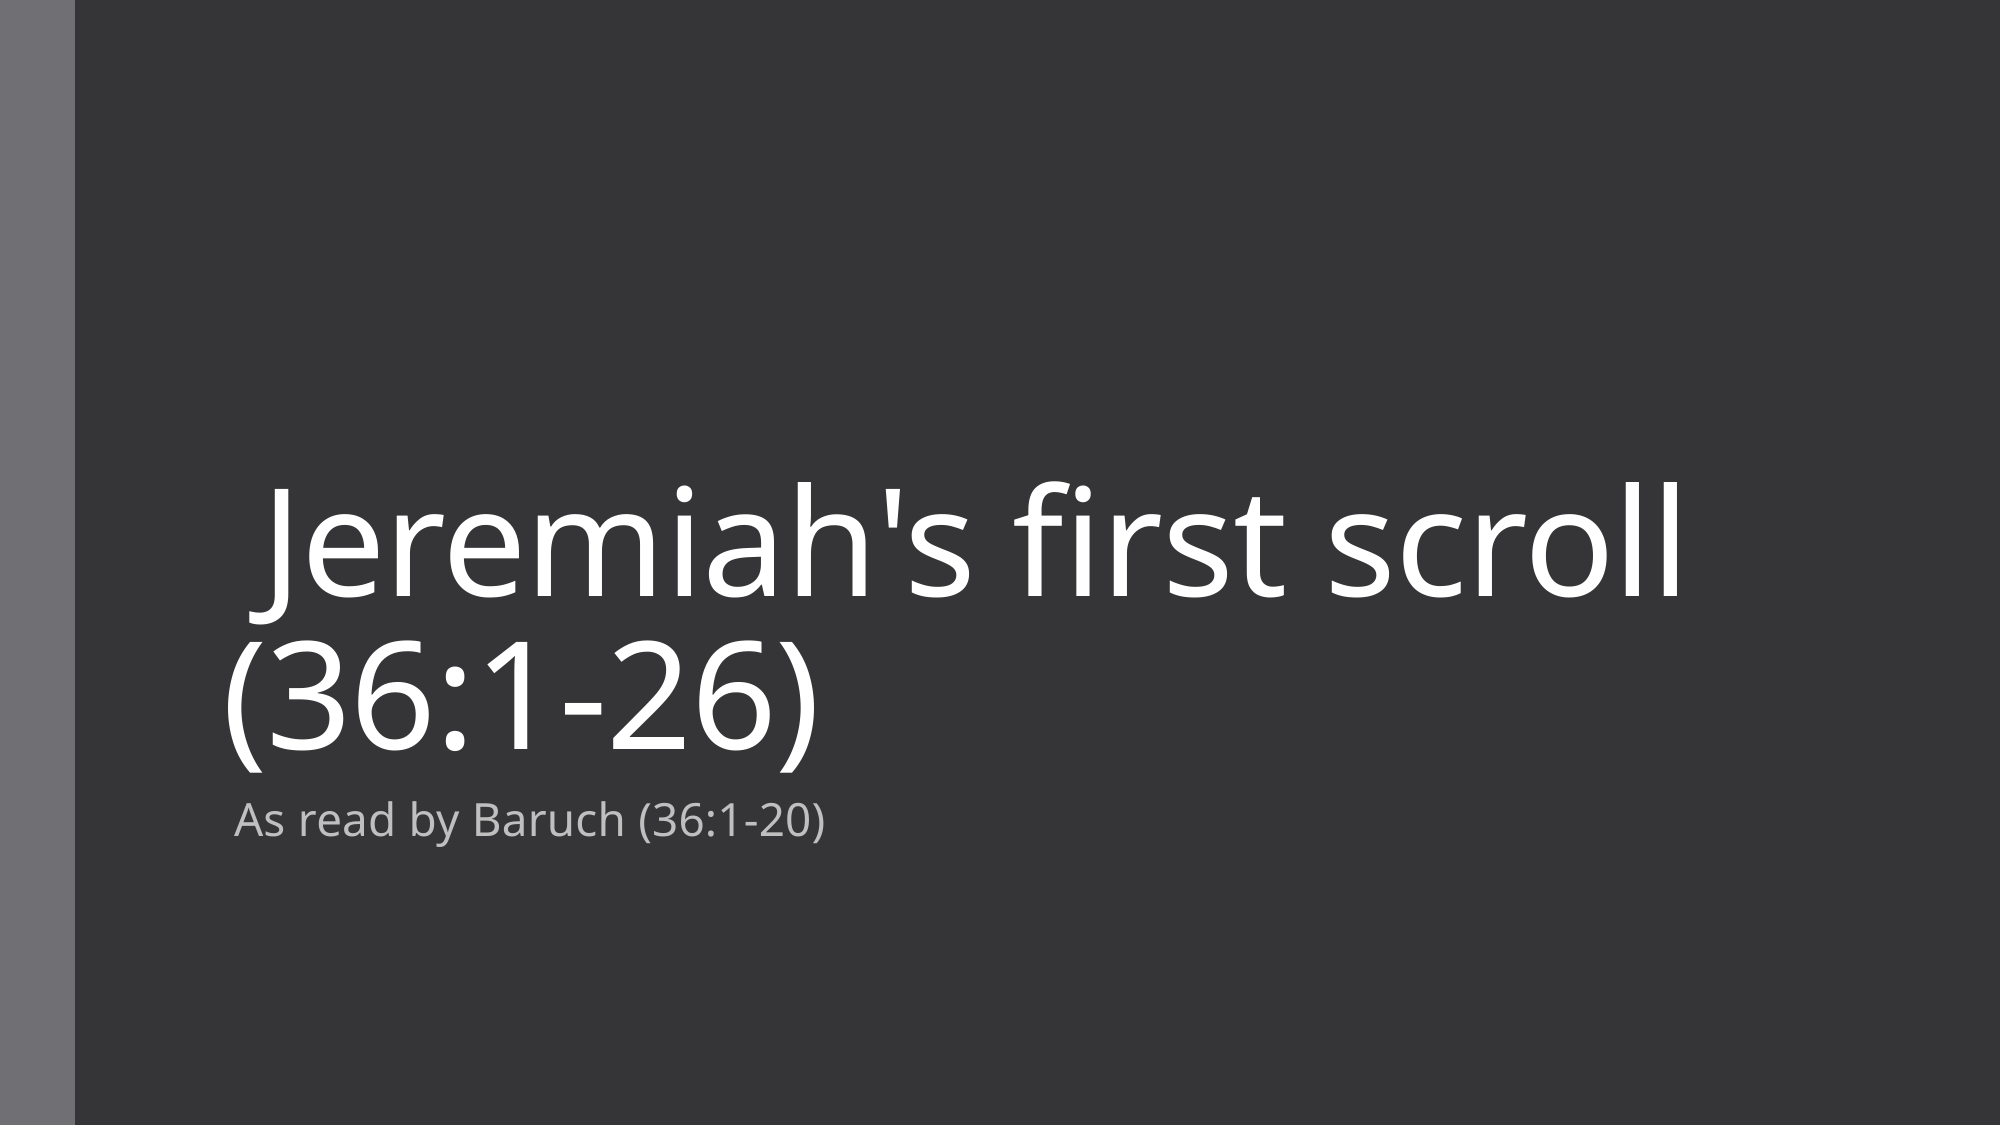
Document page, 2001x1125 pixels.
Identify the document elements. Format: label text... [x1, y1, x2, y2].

subtitle As read by Baruch (36:1-20) [206, 787, 1752, 1066]
title Jeremiah's first scroll (36:1-26) [206, 124, 1752, 787]
